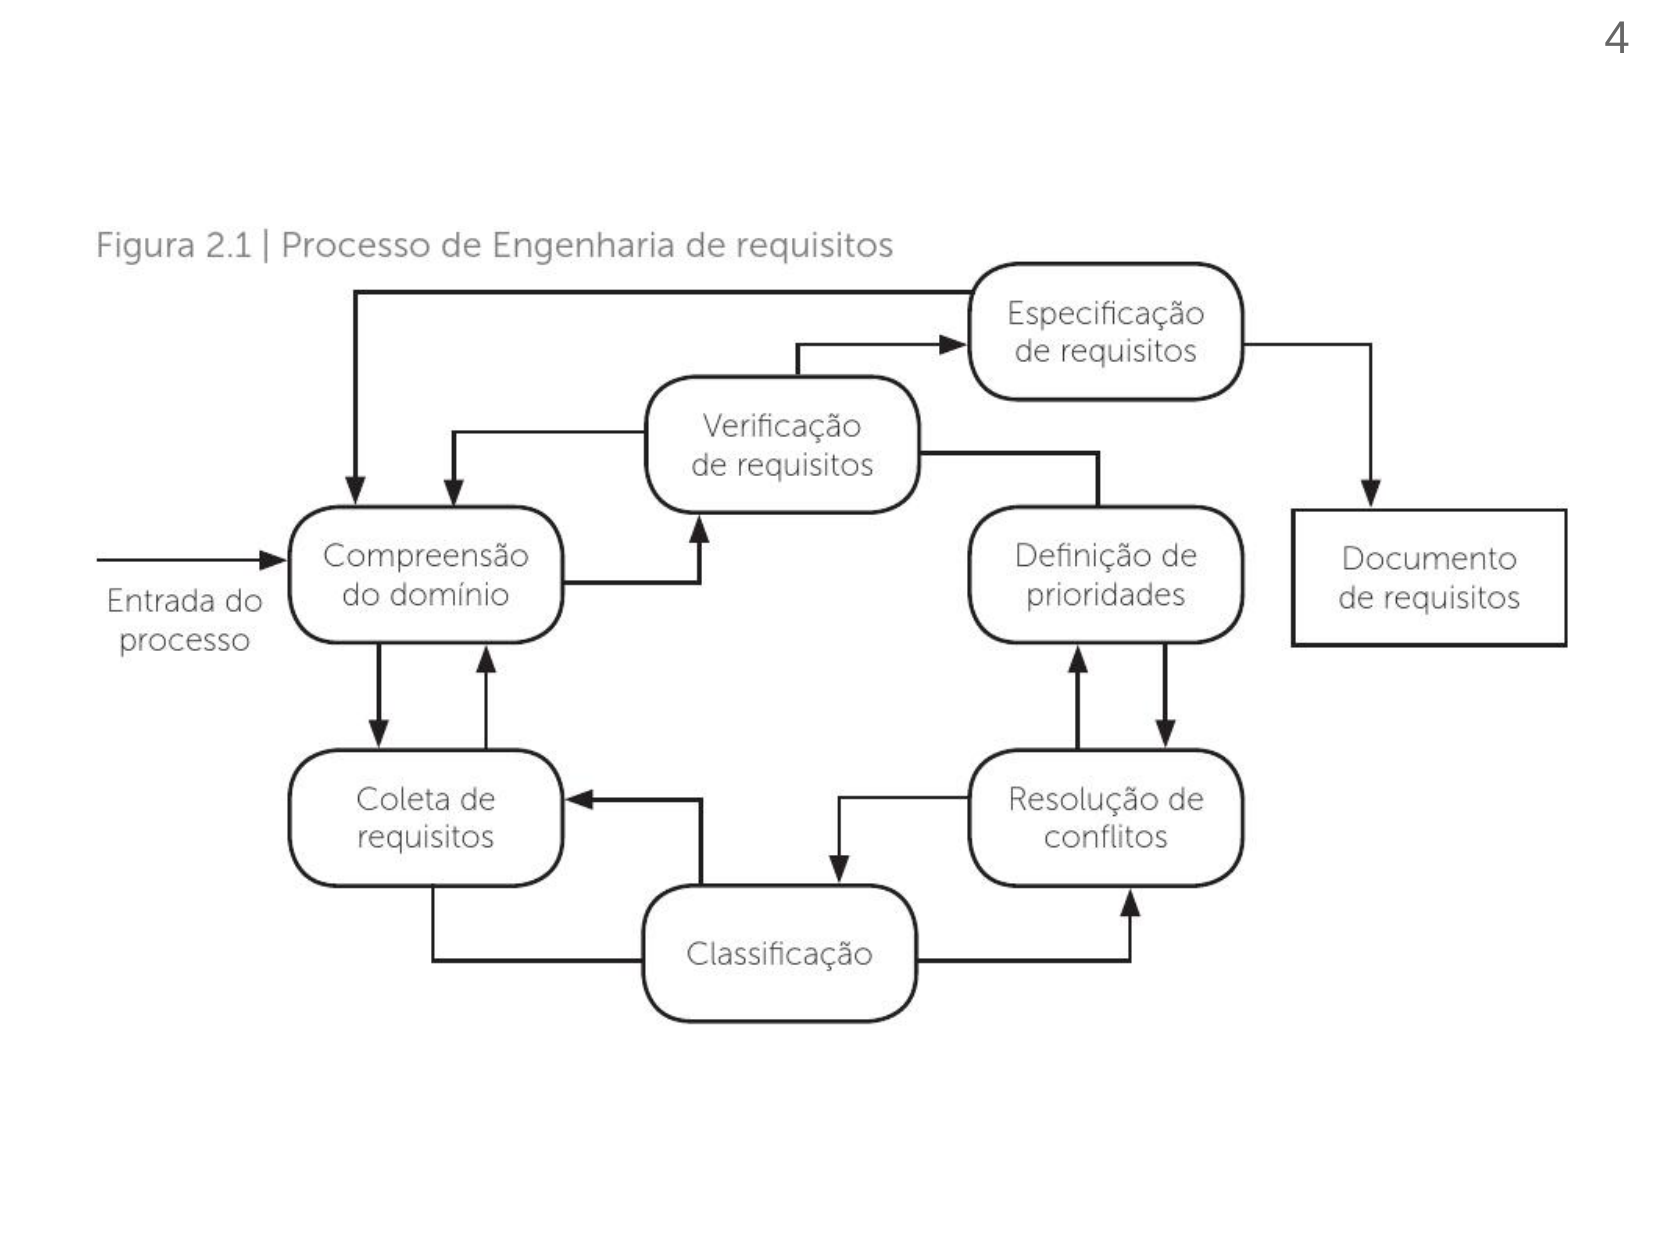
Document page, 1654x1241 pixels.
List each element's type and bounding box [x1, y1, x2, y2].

picture [94, 226, 1571, 1030]
